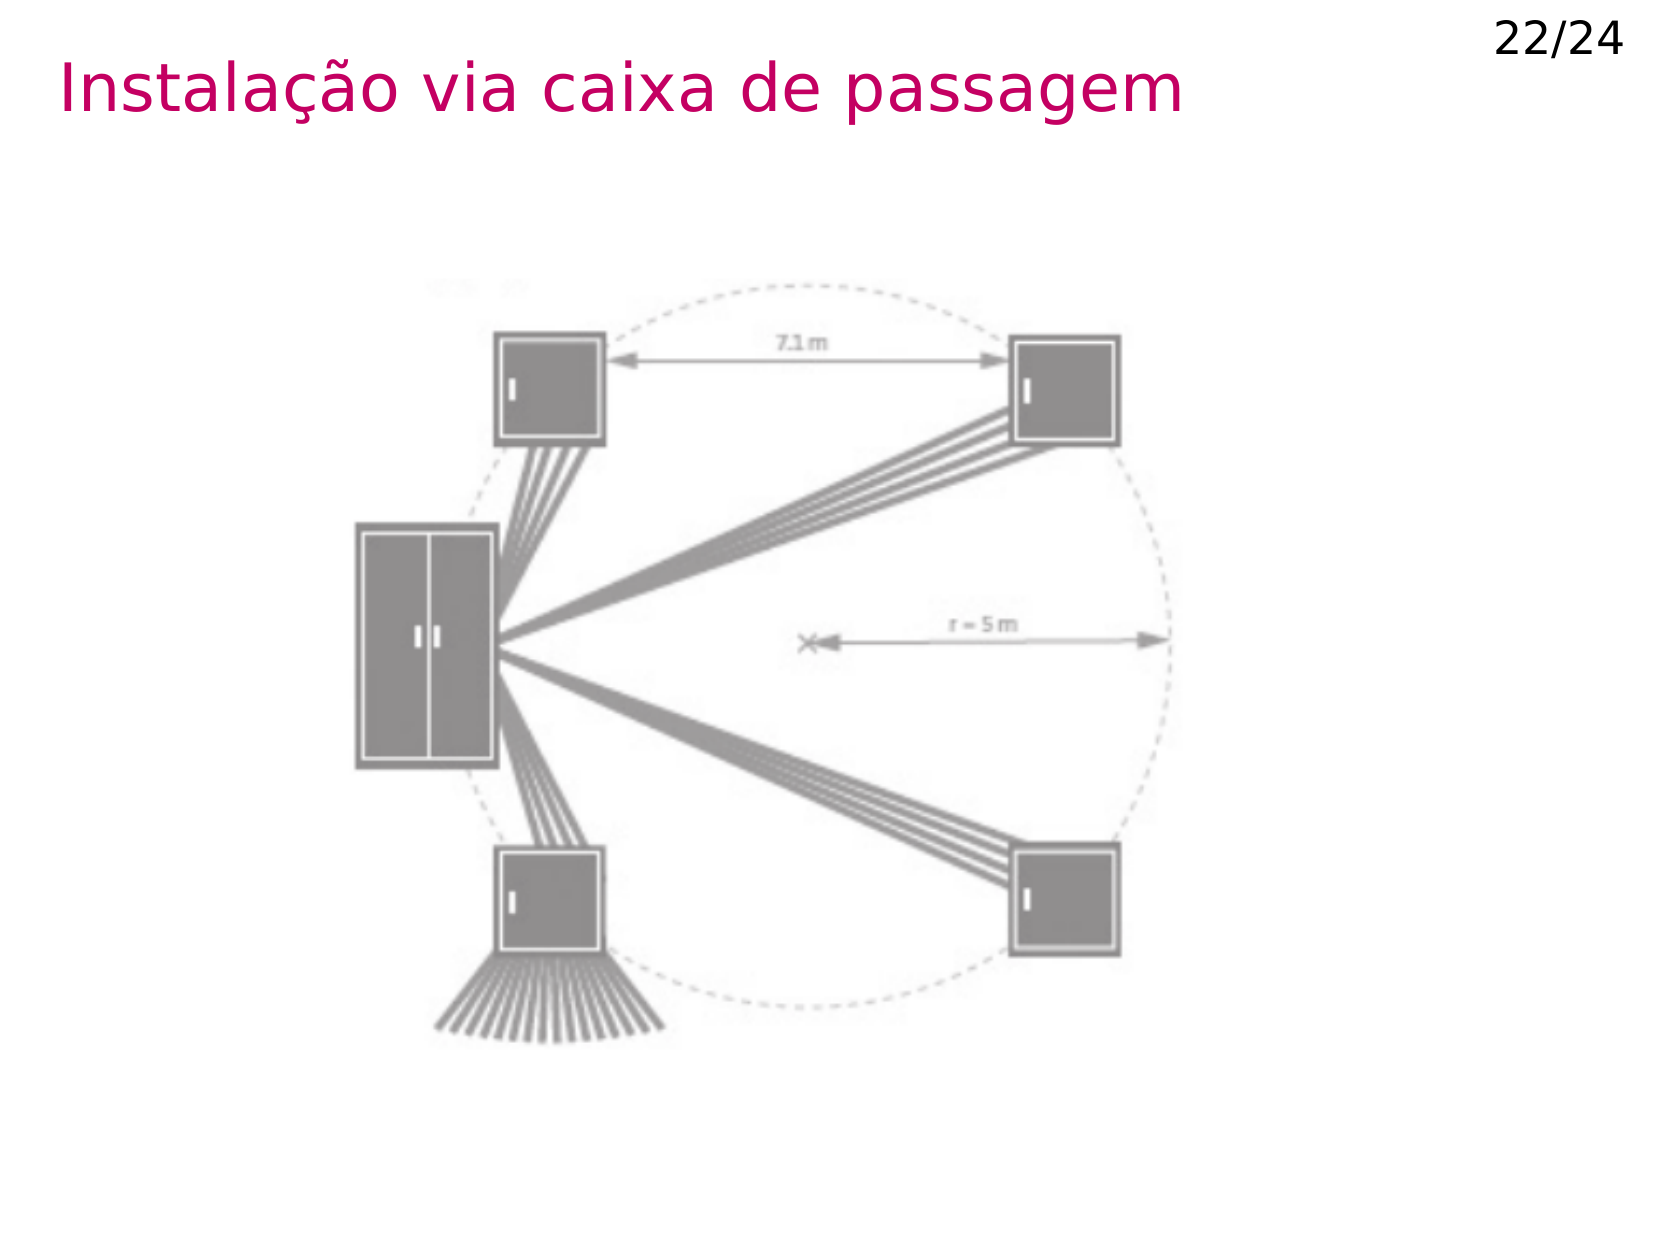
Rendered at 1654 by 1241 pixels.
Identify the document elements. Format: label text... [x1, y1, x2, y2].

title Instalação via caixa de passagem [59, 29, 1625, 148]
picture [318, 271, 1185, 1058]
